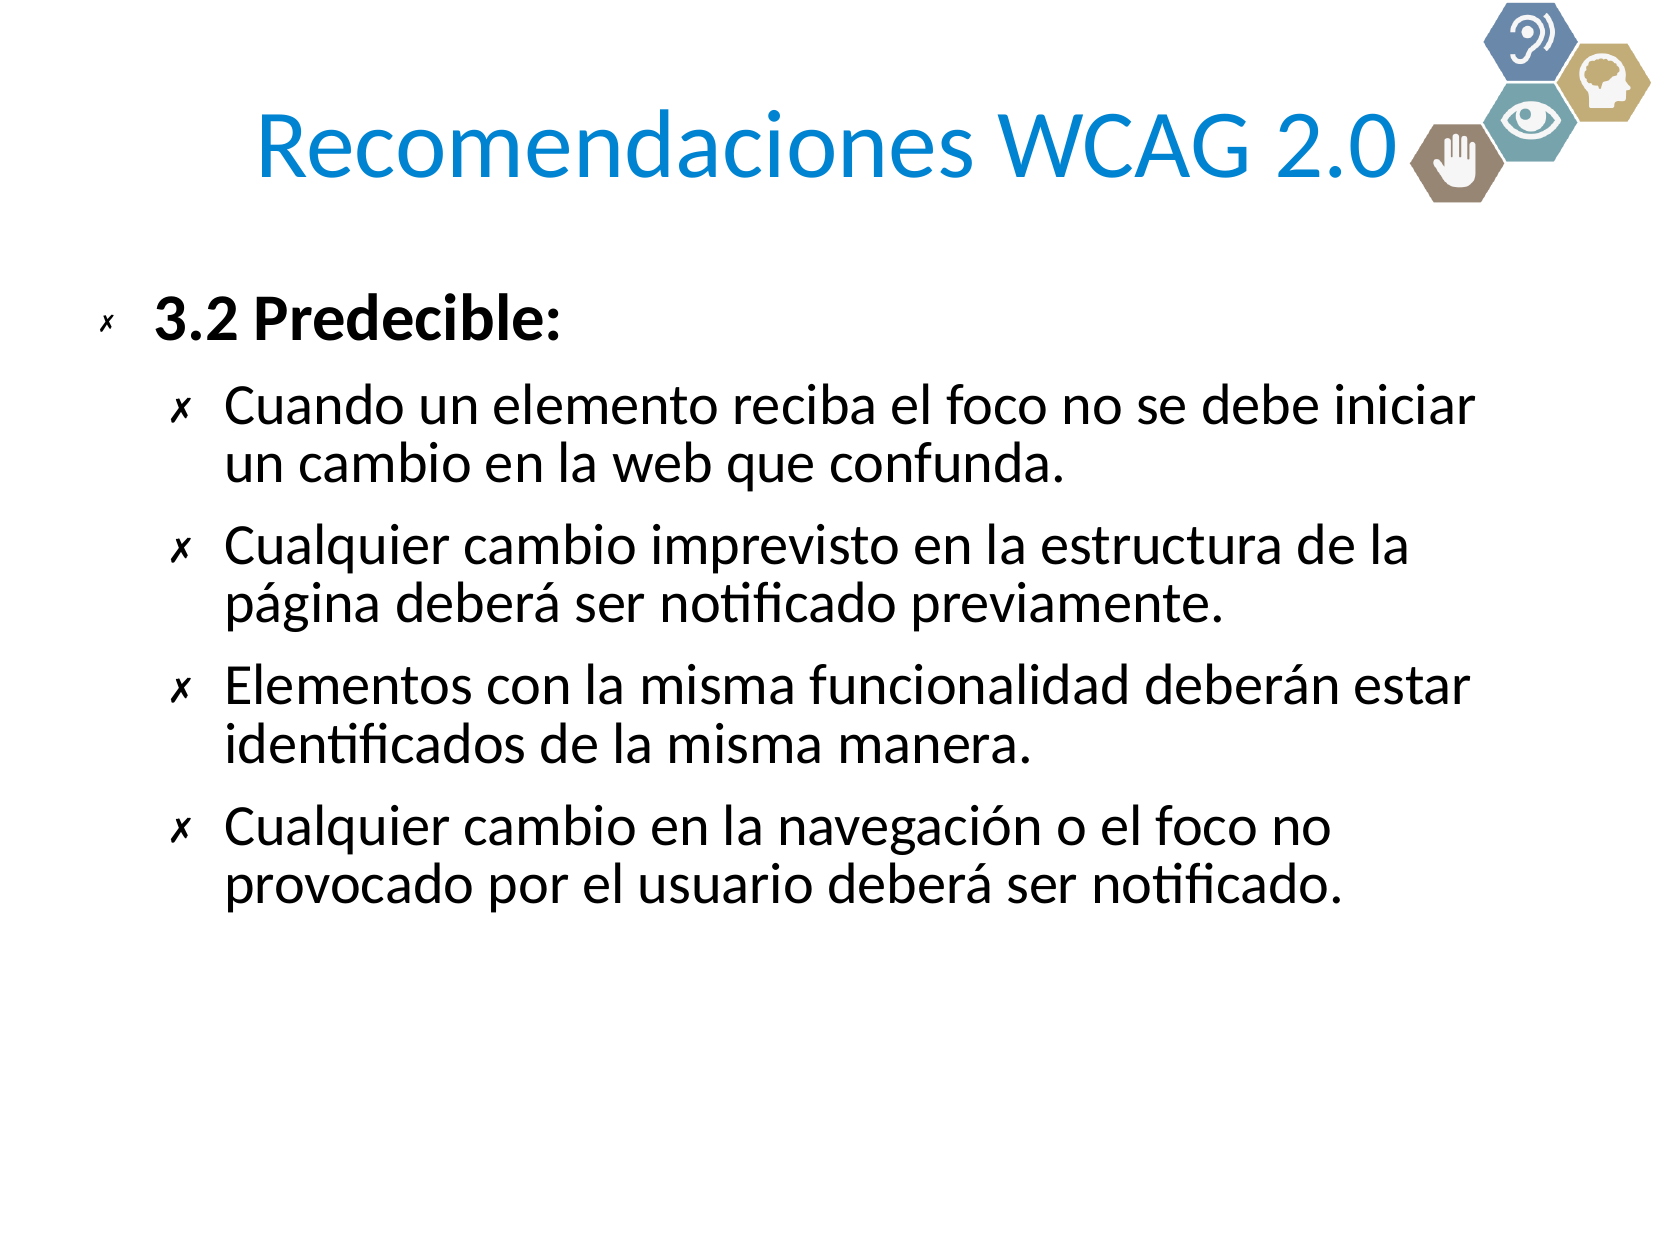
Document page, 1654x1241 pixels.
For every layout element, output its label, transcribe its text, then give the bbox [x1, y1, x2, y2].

list 3.2 Predecible: Cuando un elemento reciba el foco no se debe iniciar un cambio en la web que confunda. Cualquier cambio imprevisto en la estructura de la página deberá ser notificado previamente. Elementos con la misma funcionalidad deberán estar identificados de la misma manera. Cualquier cambio en la navegación o el foco no provocado por el usuario deberá ser notificado. [82, 290, 1538, 1150]
picture [1405, 0, 1654, 206]
title Recomendaciones WCAG 2.0 [82, 49, 1571, 257]
